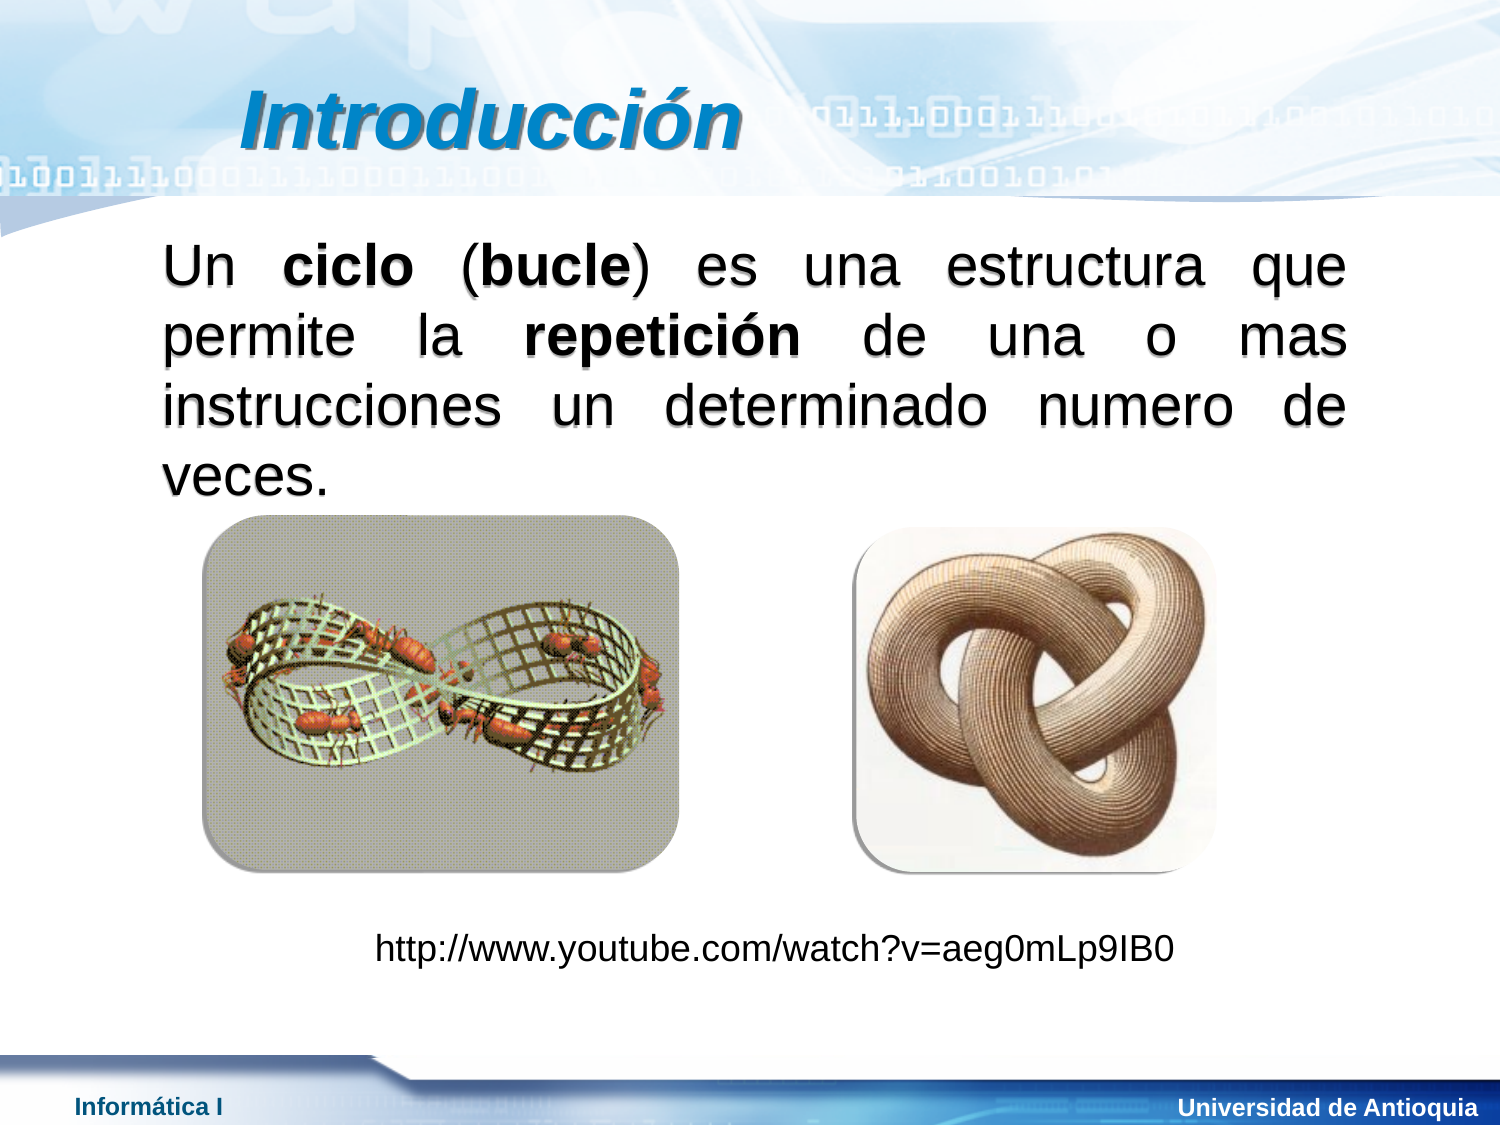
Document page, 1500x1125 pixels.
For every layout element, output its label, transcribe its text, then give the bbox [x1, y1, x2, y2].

picture [0, 0, 1500, 196]
text_box [856, 527, 1217, 872]
text_box Un ciclo (bucle) es una estructura que permite la repetición de una o mas instrucciones un determinado numero de veces. [147, 219, 1365, 515]
text_box [206, 515, 680, 870]
picture [0, 1055, 1500, 1125]
title Introducción [224, 57, 1438, 150]
text_box http://www.youtube.com/watch?v=aeg0mLp9IB0 [360, 916, 1370, 977]
